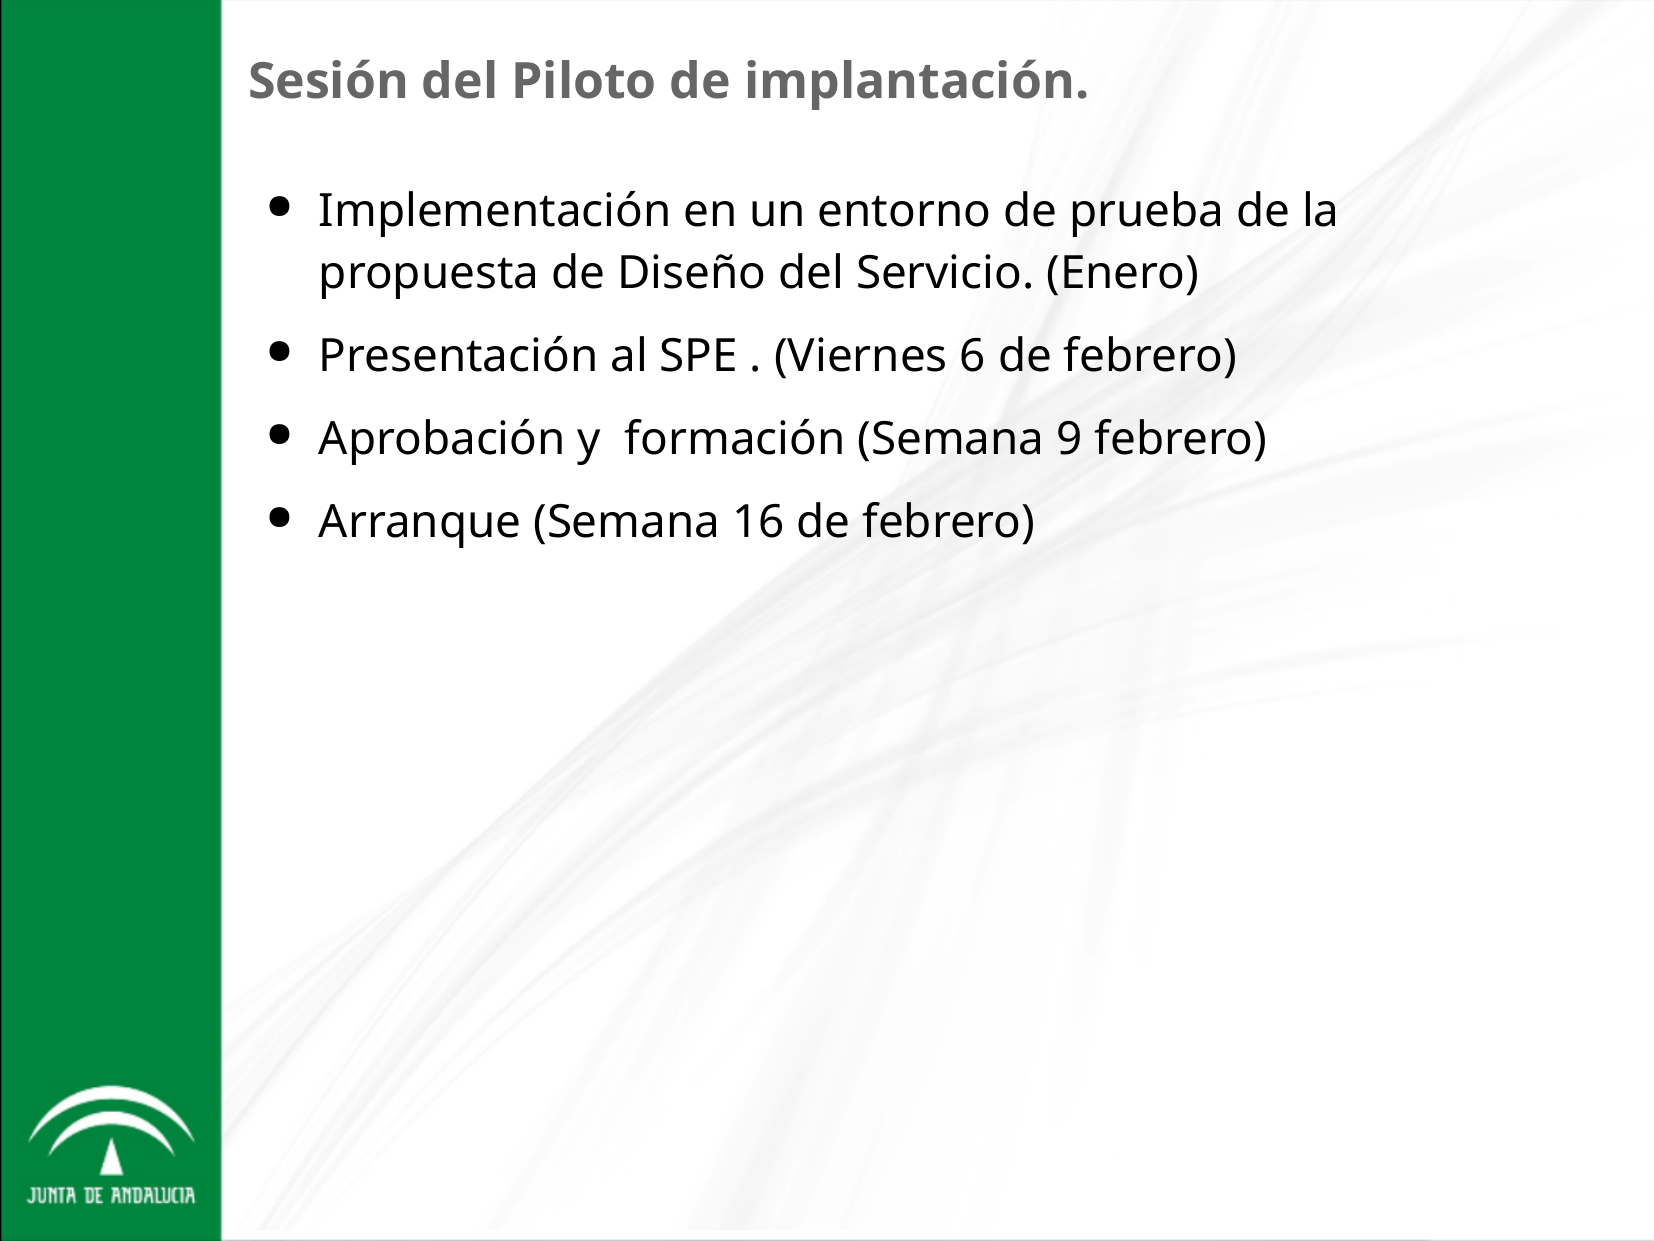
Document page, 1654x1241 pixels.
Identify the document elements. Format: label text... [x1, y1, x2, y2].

picture [0, 0, 1654, 1241]
list Implementación en un entorno de prueba de la propuesta de Diseño del Servicio. (Enero) Presentación al SPE . (Viernes 6 de febrero) Aprobación y formación (Semana 9 febrero) Arranque (Semana 16 de febrero) [248, 177, 1565, 1123]
title Sesión del Piloto de implantación. [248, 29, 1565, 128]
